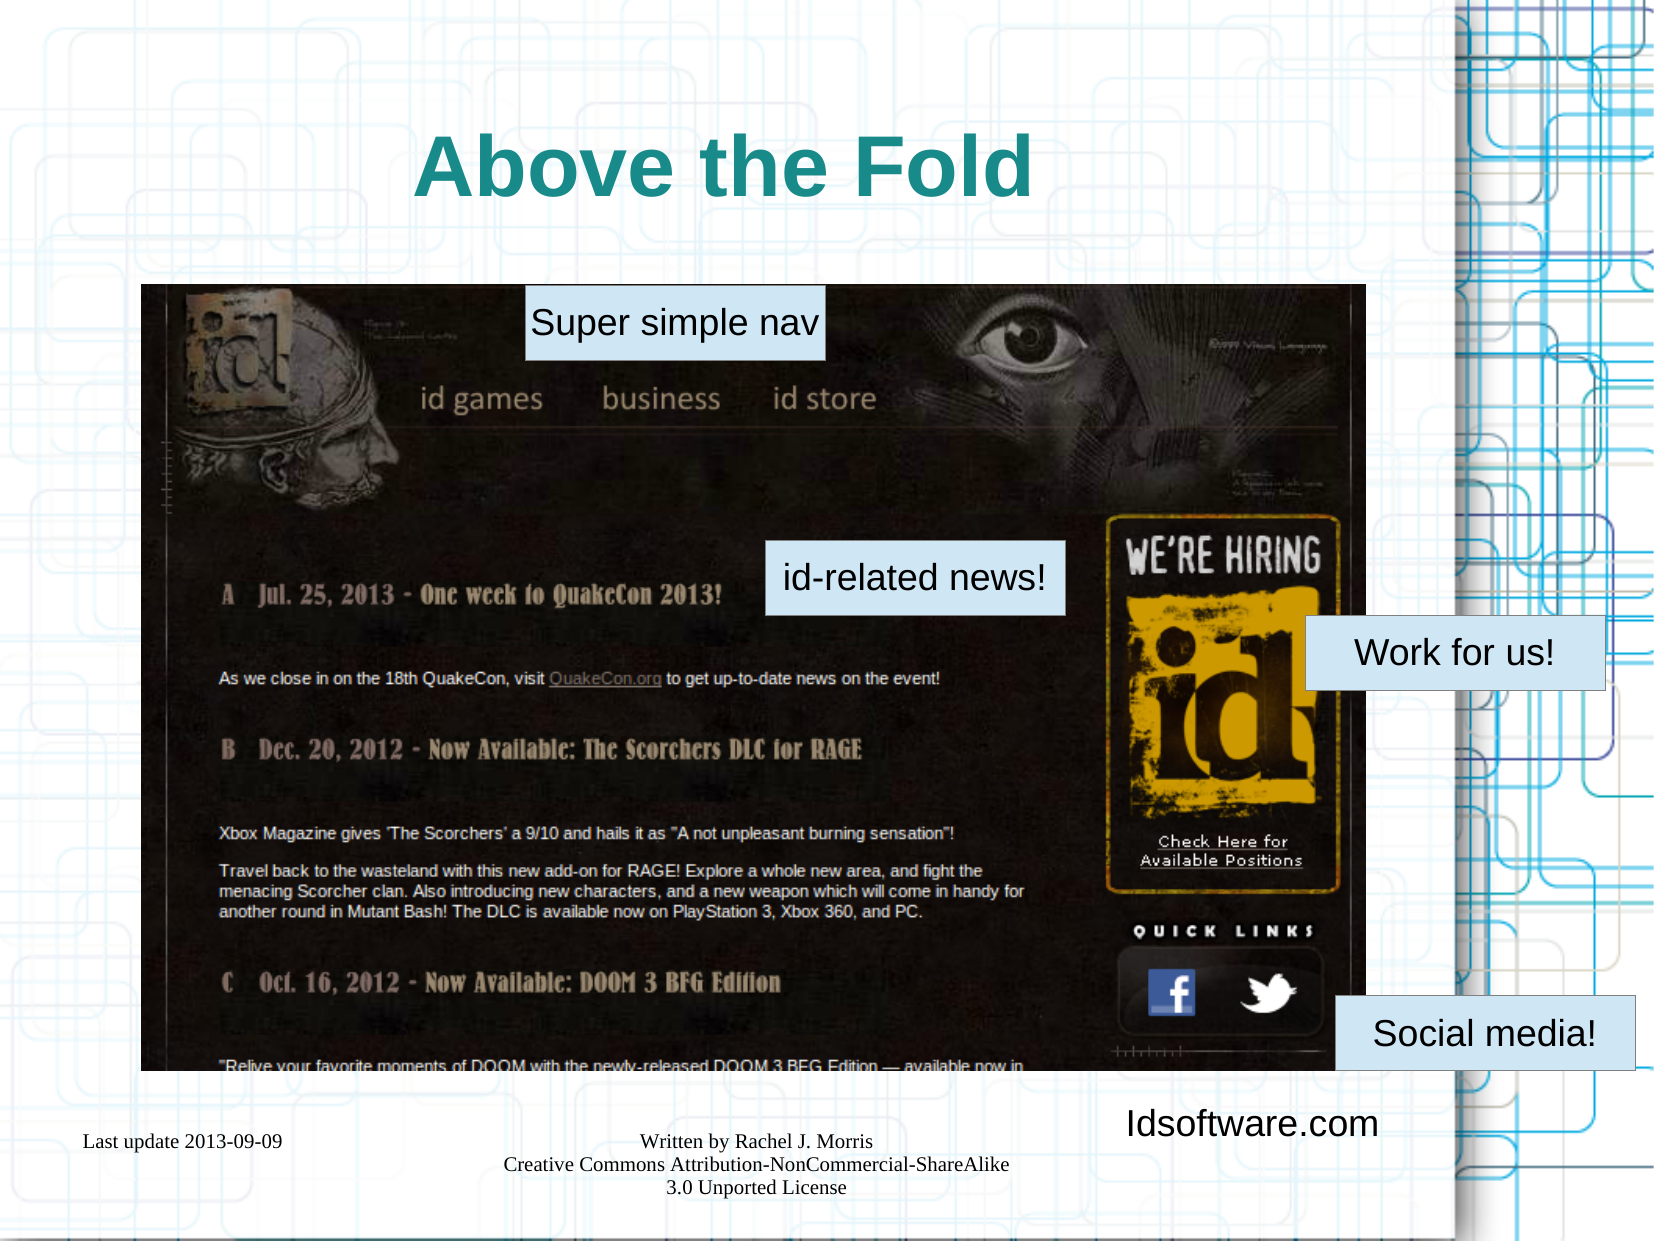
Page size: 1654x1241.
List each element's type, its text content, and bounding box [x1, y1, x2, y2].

picture [0, 0, 1654, 1241]
title Above the Fold [45, 62, 1404, 271]
text_box Idsoftware.com [1065, 1095, 1441, 1152]
text_box Work for us! [1305, 615, 1606, 691]
text_box id-related news! [765, 540, 1066, 616]
text_box Social media! [1335, 995, 1636, 1071]
text_box Super simple nav [525, 285, 826, 361]
